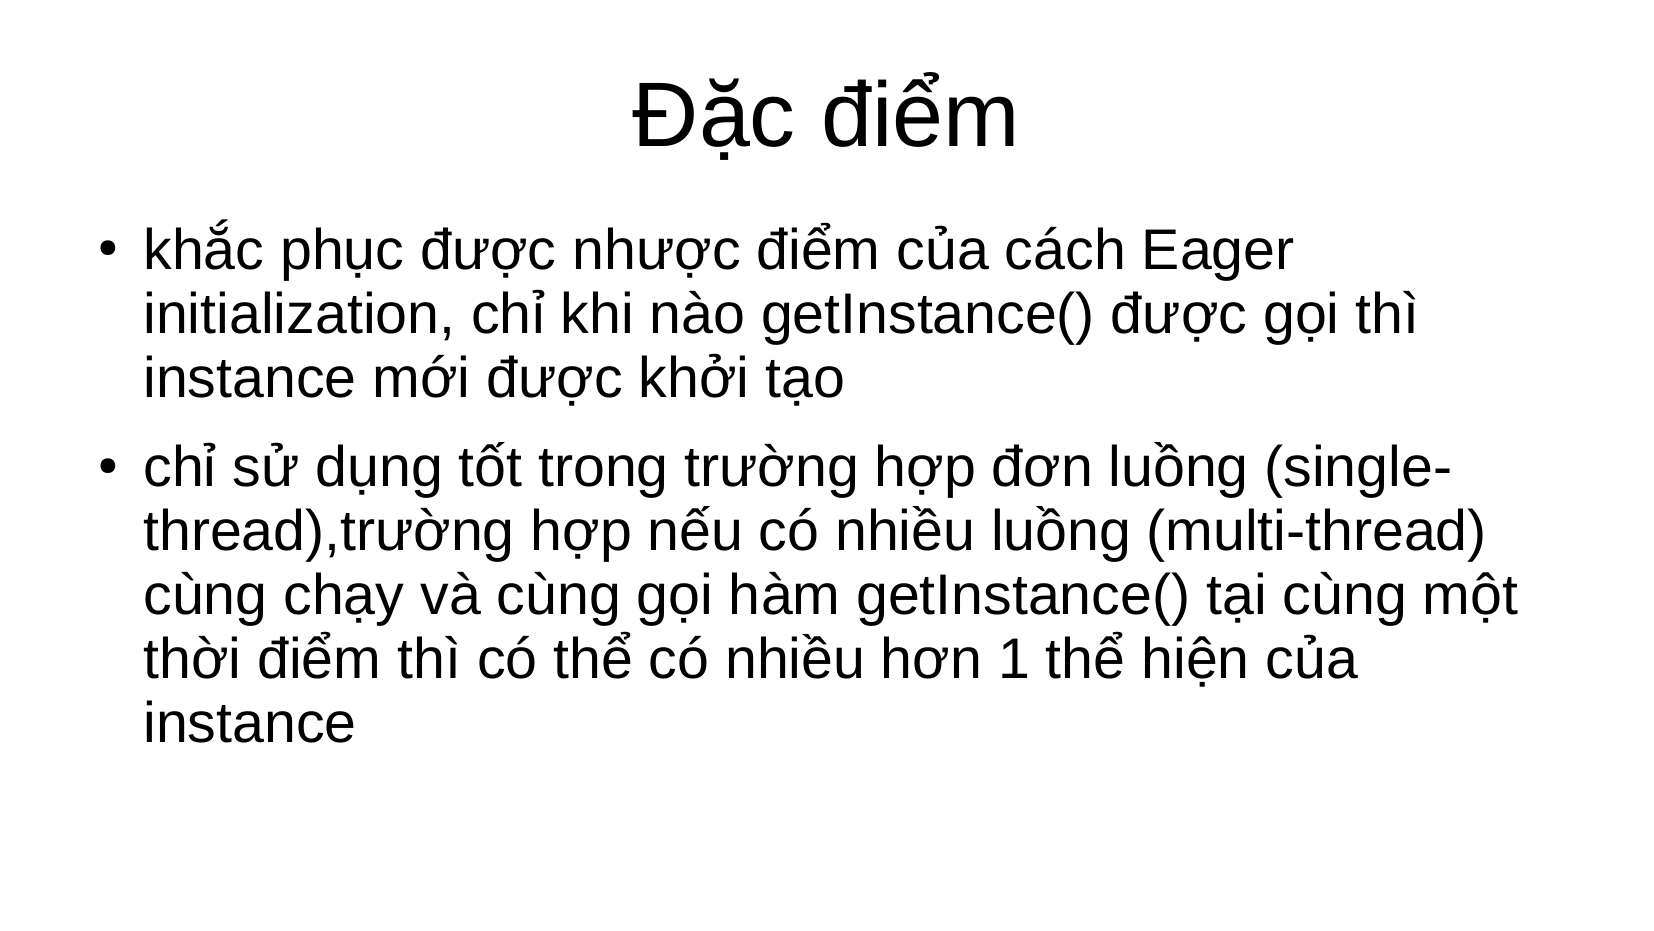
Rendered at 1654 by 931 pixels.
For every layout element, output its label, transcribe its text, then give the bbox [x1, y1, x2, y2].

list khắc phục được nhược điểm của cách Eager initialization, chỉ khi nào getInstance() được gọi thì instance mới được khởi tạo chỉ sử dụng tốt trong trường hợp đơn luồng (single-thread),trường hợp nếu có nhiều luồng (multi-thread) cùng chạy và cùng gọi hàm getInstance() tại cùng một thời điểm thì có thể có nhiều hơn 1 thể hiện của instance [82, 217, 1571, 758]
title Đặc điểm [82, 37, 1571, 193]
